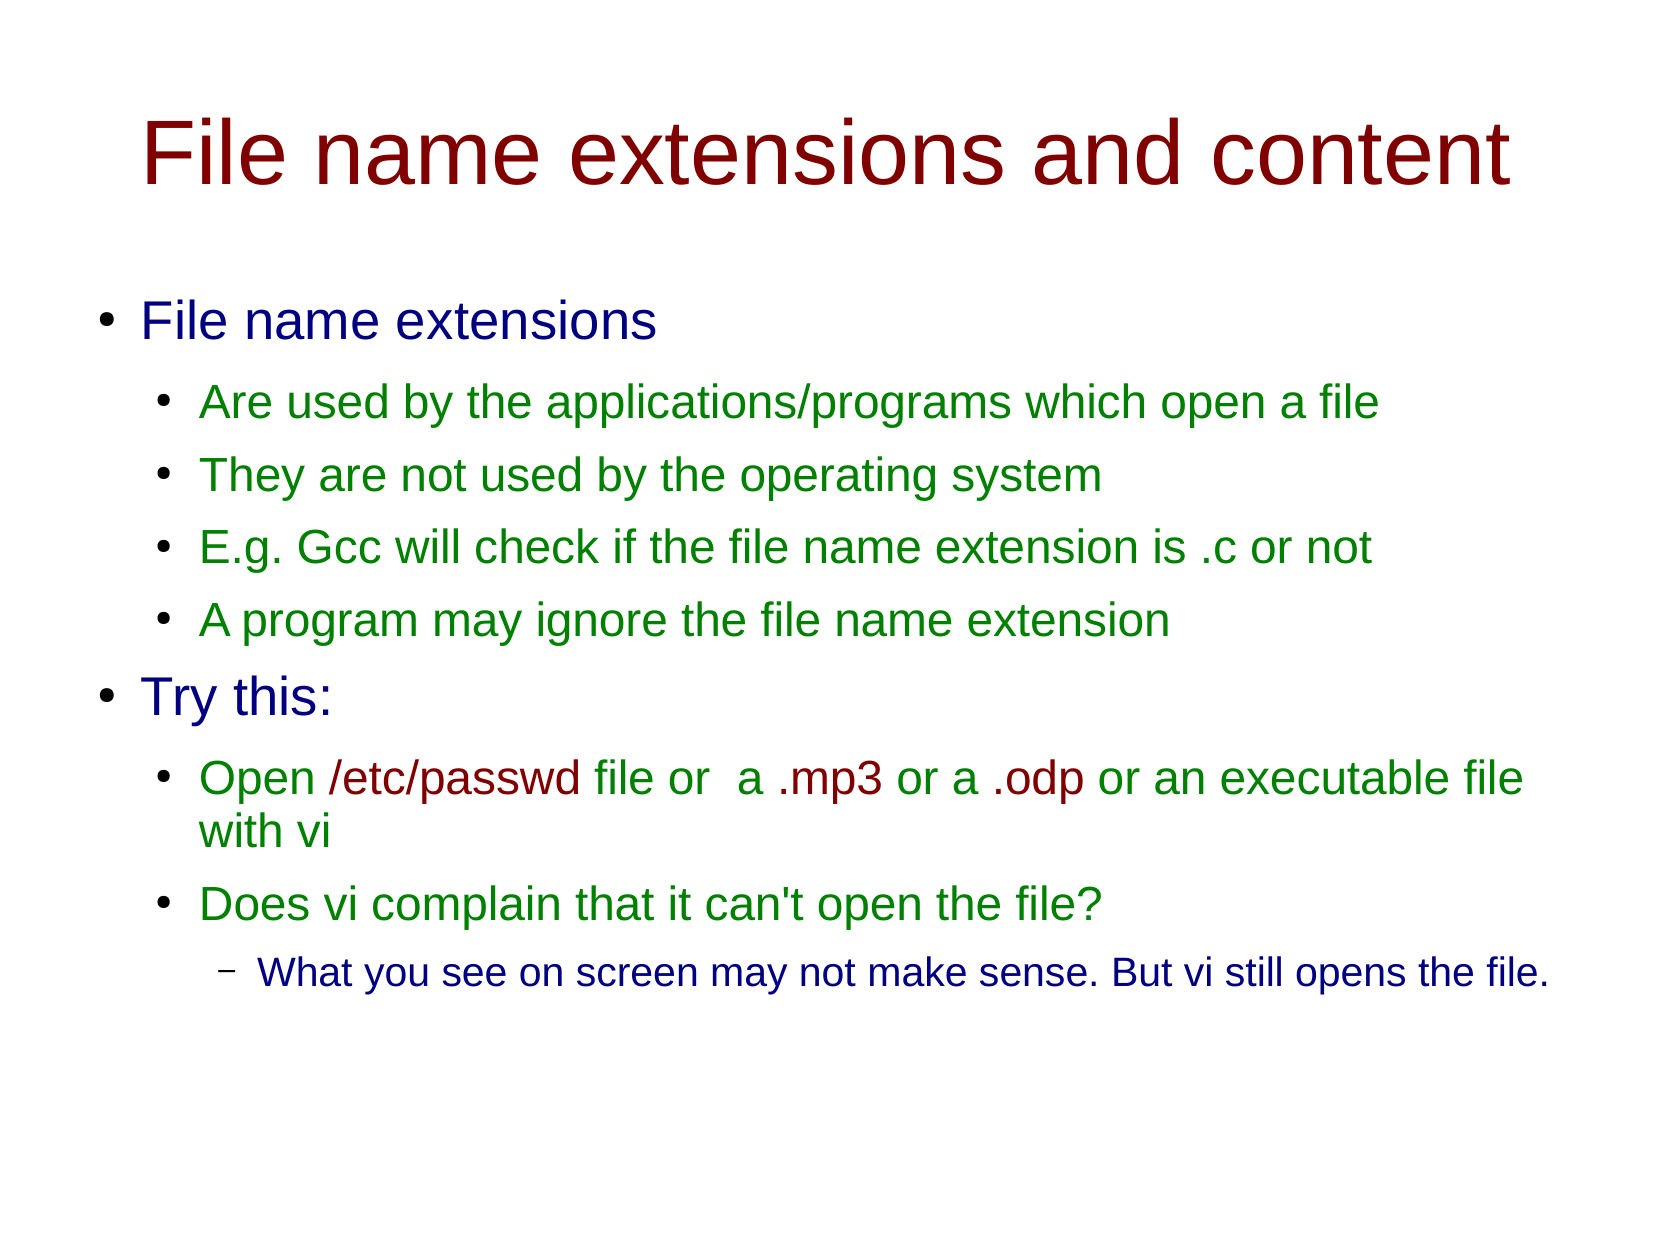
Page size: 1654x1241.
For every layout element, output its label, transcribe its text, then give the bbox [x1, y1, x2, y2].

list File name extensions Are used by the applications/programs which open a file They are not used by the operating system E.g. Gcc will check if the file name extension is .c or not A program may ignore the file name extension Try this: Open /etc/passwd file or a .mp3 or a .odp or an executable file with vi Does vi complain that it can't open the file? What you see on screen may not make sense. But vi still opens the file. [82, 290, 1571, 1010]
title File name extensions and content [82, 49, 1571, 257]
